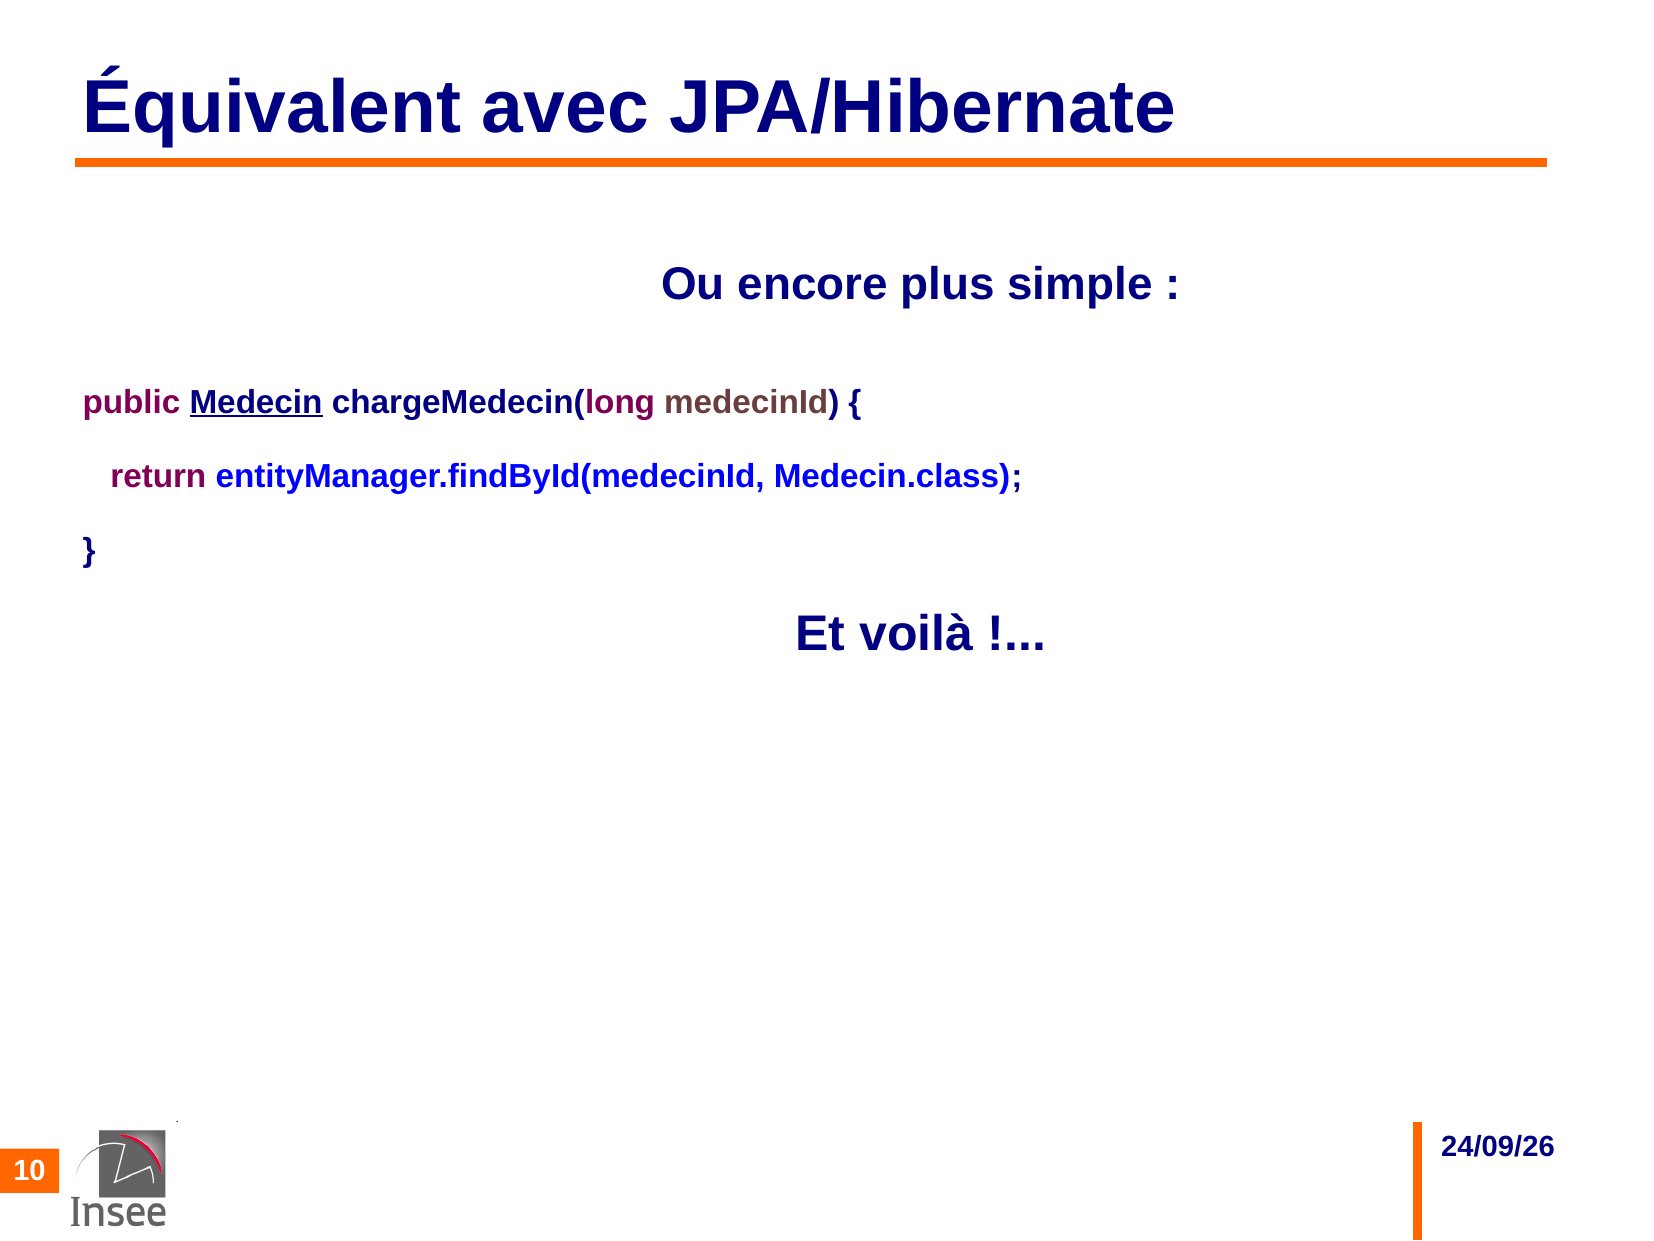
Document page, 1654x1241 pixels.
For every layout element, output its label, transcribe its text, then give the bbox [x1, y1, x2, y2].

picture [62, 1121, 178, 1241]
title Équivalent avec JPA/Hibernate [82, 49, 1619, 163]
list Ou encore plus simple : public Medecin chargeMedecin(long medecinId) { return entityManager.findById(medecinId, Medecin.class); } Et voilà !... [82, 183, 1654, 1134]
